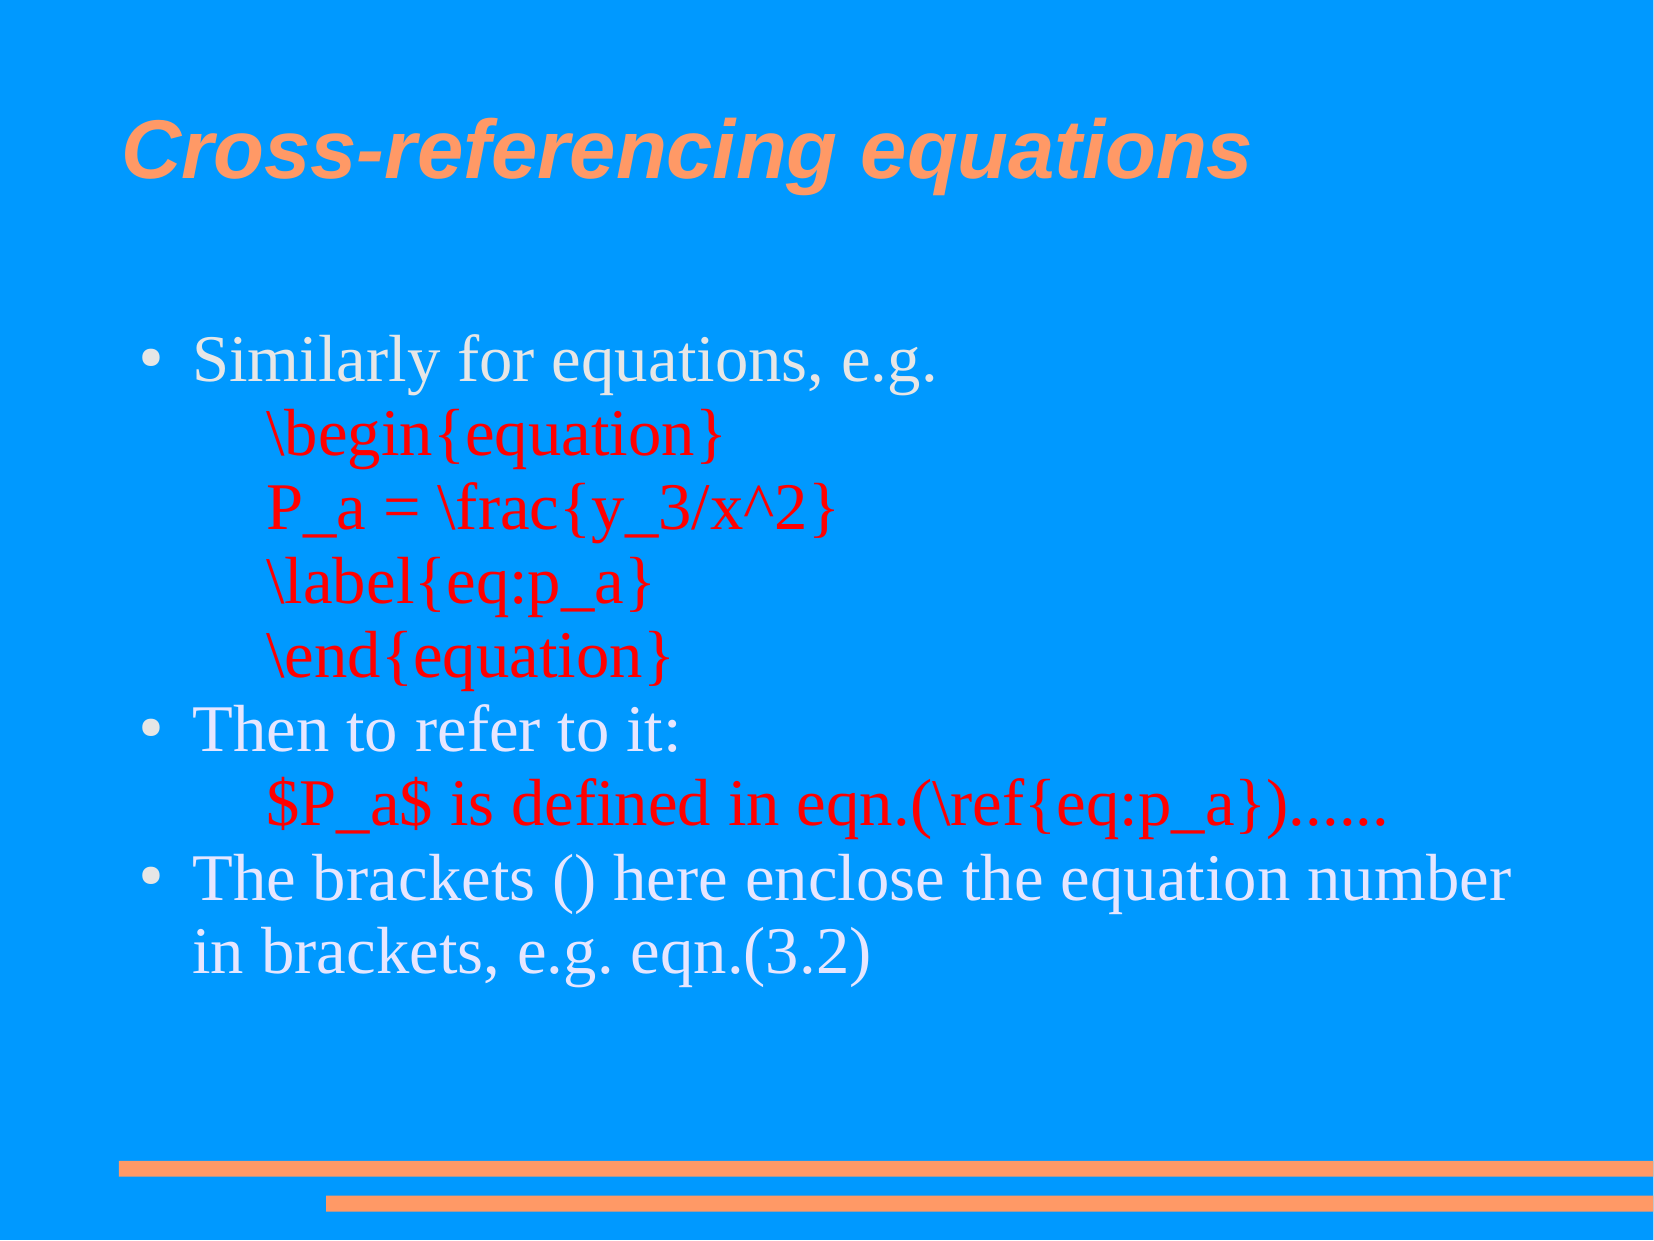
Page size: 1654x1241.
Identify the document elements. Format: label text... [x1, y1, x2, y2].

title Cross-referencing equations [121, 46, 1534, 254]
list Similarly for equations, e.g. \begin{equation} P_a = \frac{y_3/x^2} \label{eq:p_a} \end{equation} Then to refer to it: $P_a$ is defined in eqn.(\ref{eq:p_a})...... The brackets () here enclose the equation number in brackets, e.g. eqn.(3.2) [121, 322, 1561, 1132]
